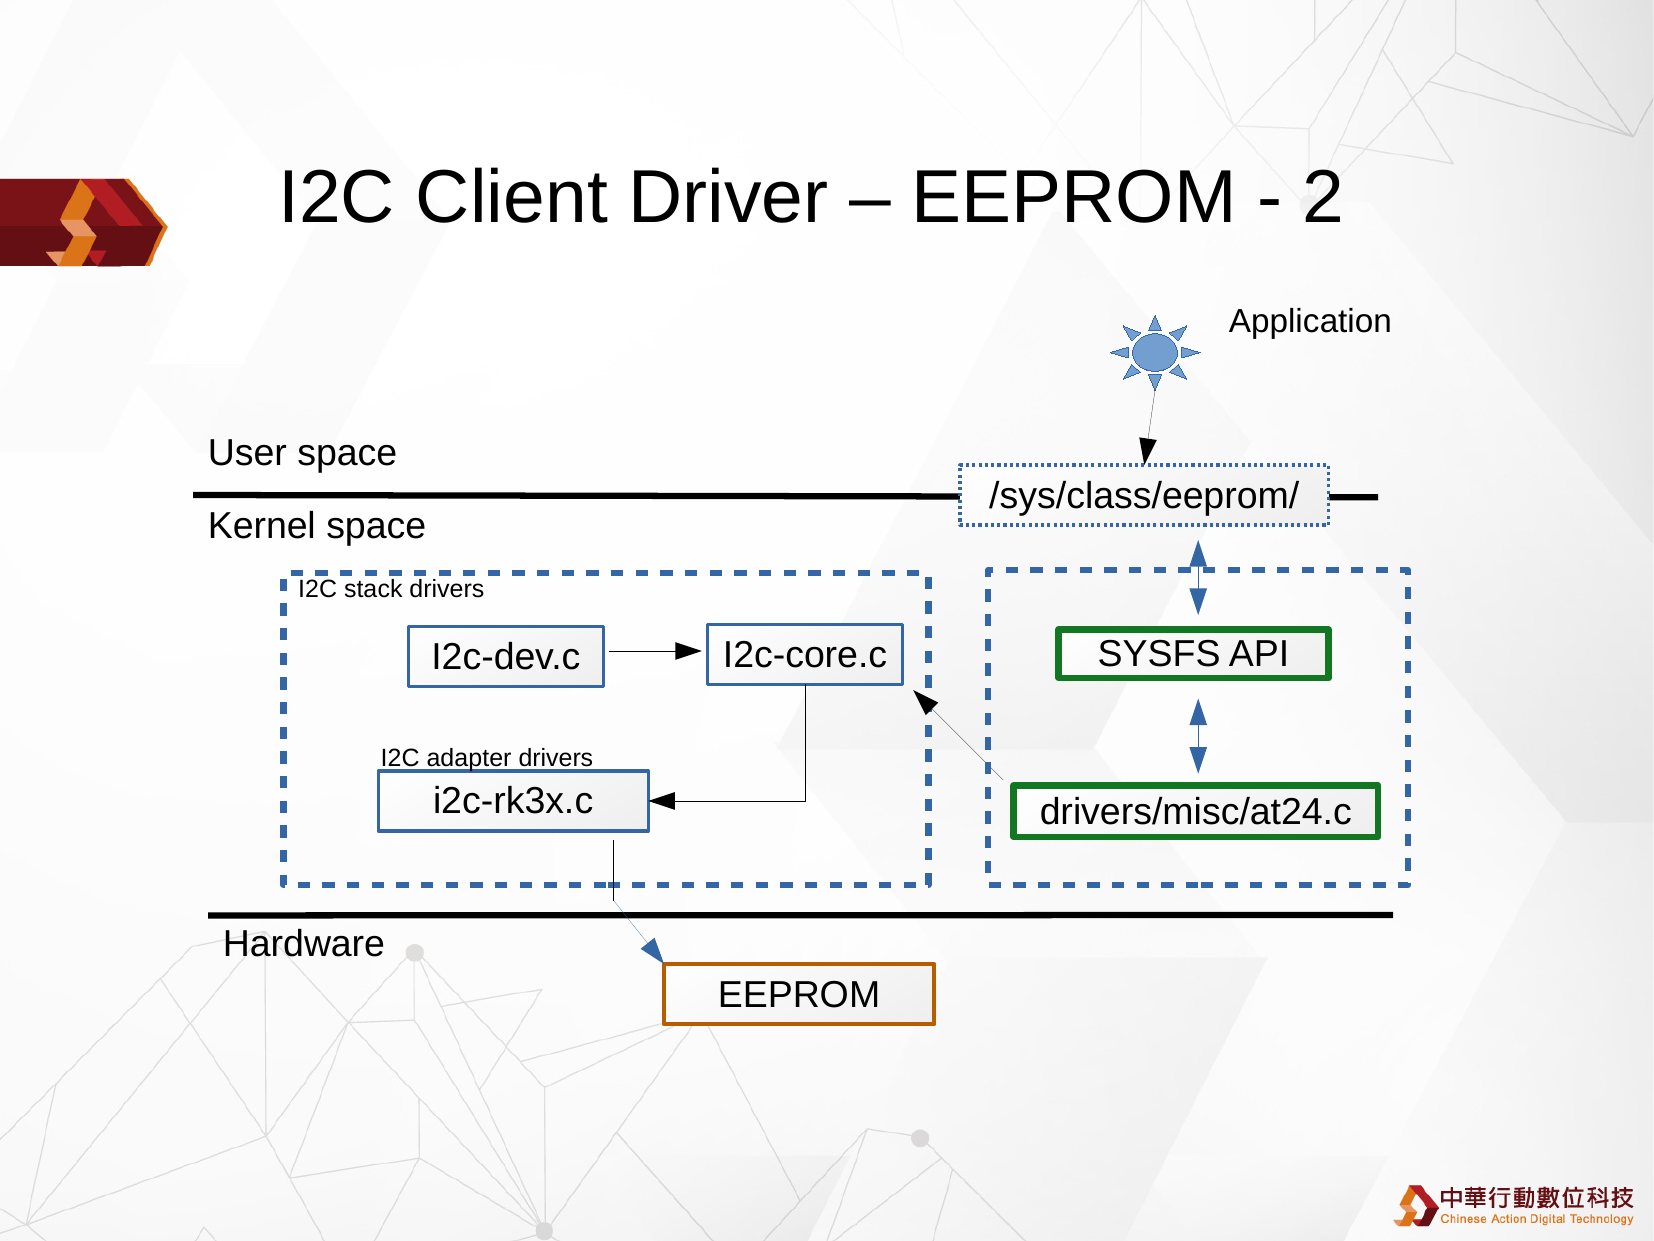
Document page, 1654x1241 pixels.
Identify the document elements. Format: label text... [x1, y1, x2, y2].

text_box [1132, 333, 1178, 372]
text_box I2c-dev.c [408, 626, 604, 687]
text_box I2c-core.c [707, 624, 903, 685]
text_box [1169, 364, 1187, 380]
text_box SYSFS API [1058, 629, 1329, 679]
text_box [1110, 347, 1129, 358]
text_box [1123, 364, 1141, 380]
text_box Hardware [208, 915, 404, 976]
text_box EEPROM [664, 964, 935, 1025]
text_box Application [1196, 295, 1426, 361]
text_box I2C adapter drivers [365, 736, 666, 779]
title I2C Client Driver – EEPROM - 2 [118, 112, 1506, 281]
text_box User space [193, 424, 419, 497]
text_box [1148, 374, 1162, 390]
text_box i2c-rk3x.c [378, 779, 649, 831]
text_box I2C stack drivers [283, 566, 526, 612]
text_box /sys/class/eeprom/ [960, 465, 1329, 526]
text_box drivers/misc/at24.c [1013, 785, 1379, 837]
text_box [1169, 325, 1187, 341]
text_box [1123, 325, 1141, 341]
text_box [1148, 315, 1162, 331]
text_box [1181, 347, 1196, 358]
picture [0, 0, 1654, 1241]
text_box Kernel space [193, 497, 464, 571]
